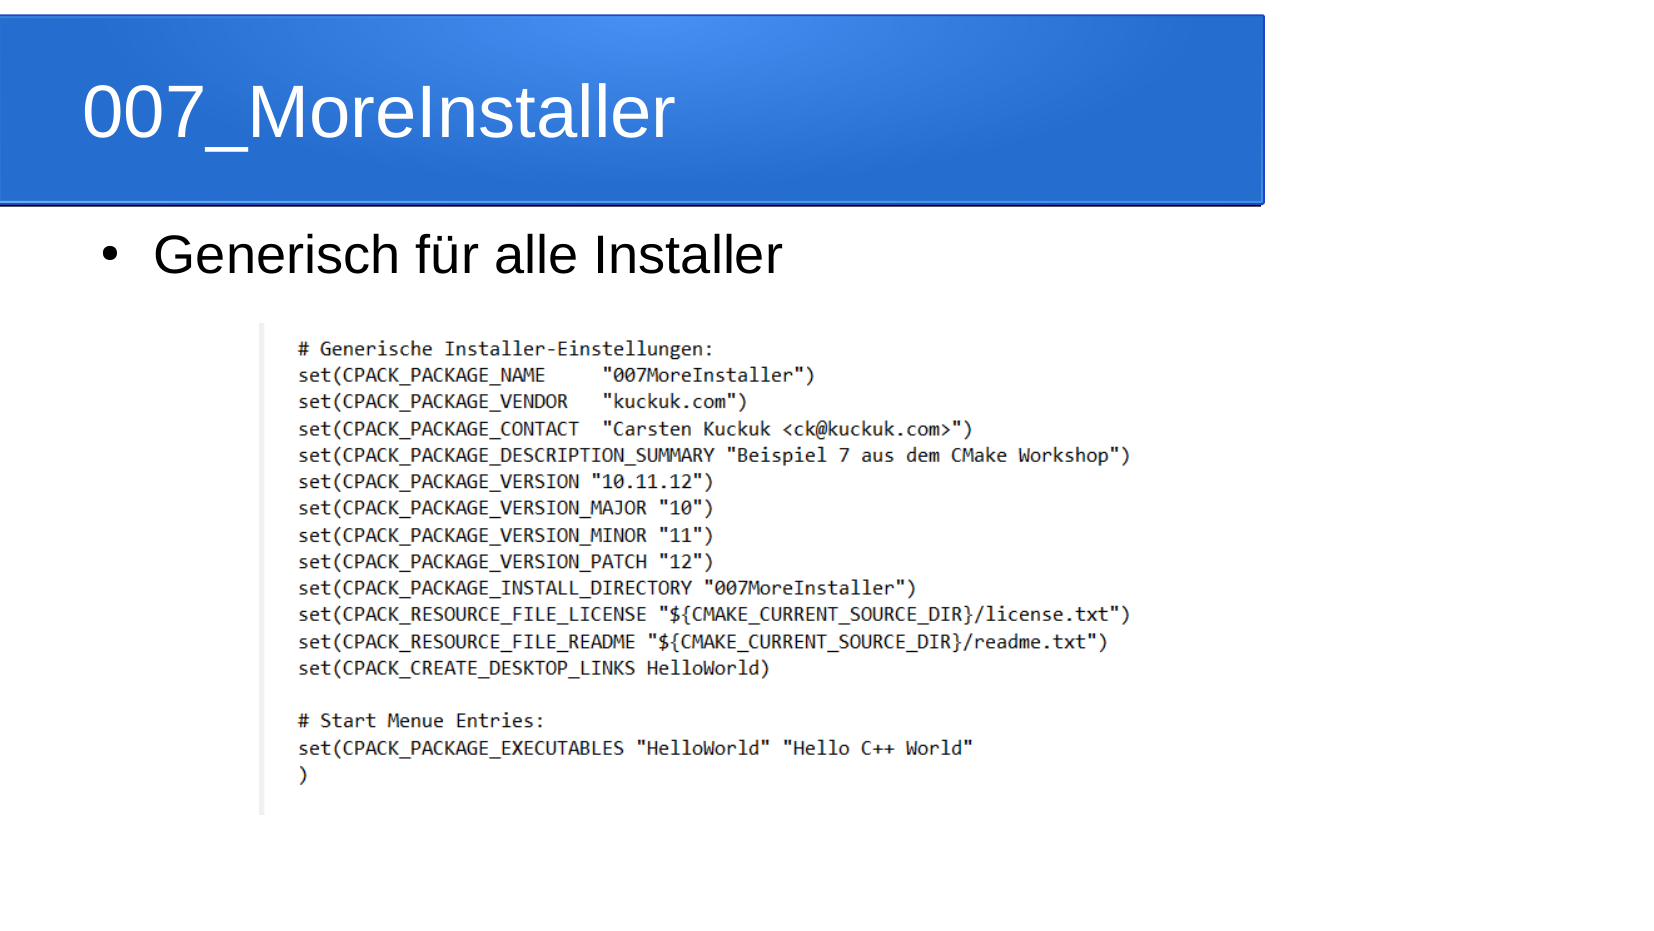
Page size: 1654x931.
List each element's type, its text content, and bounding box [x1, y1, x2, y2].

title 007_MoreInstaller [82, 35, 1235, 189]
picture [259, 323, 1164, 815]
list Generisch für alle Installer [82, 224, 1571, 764]
